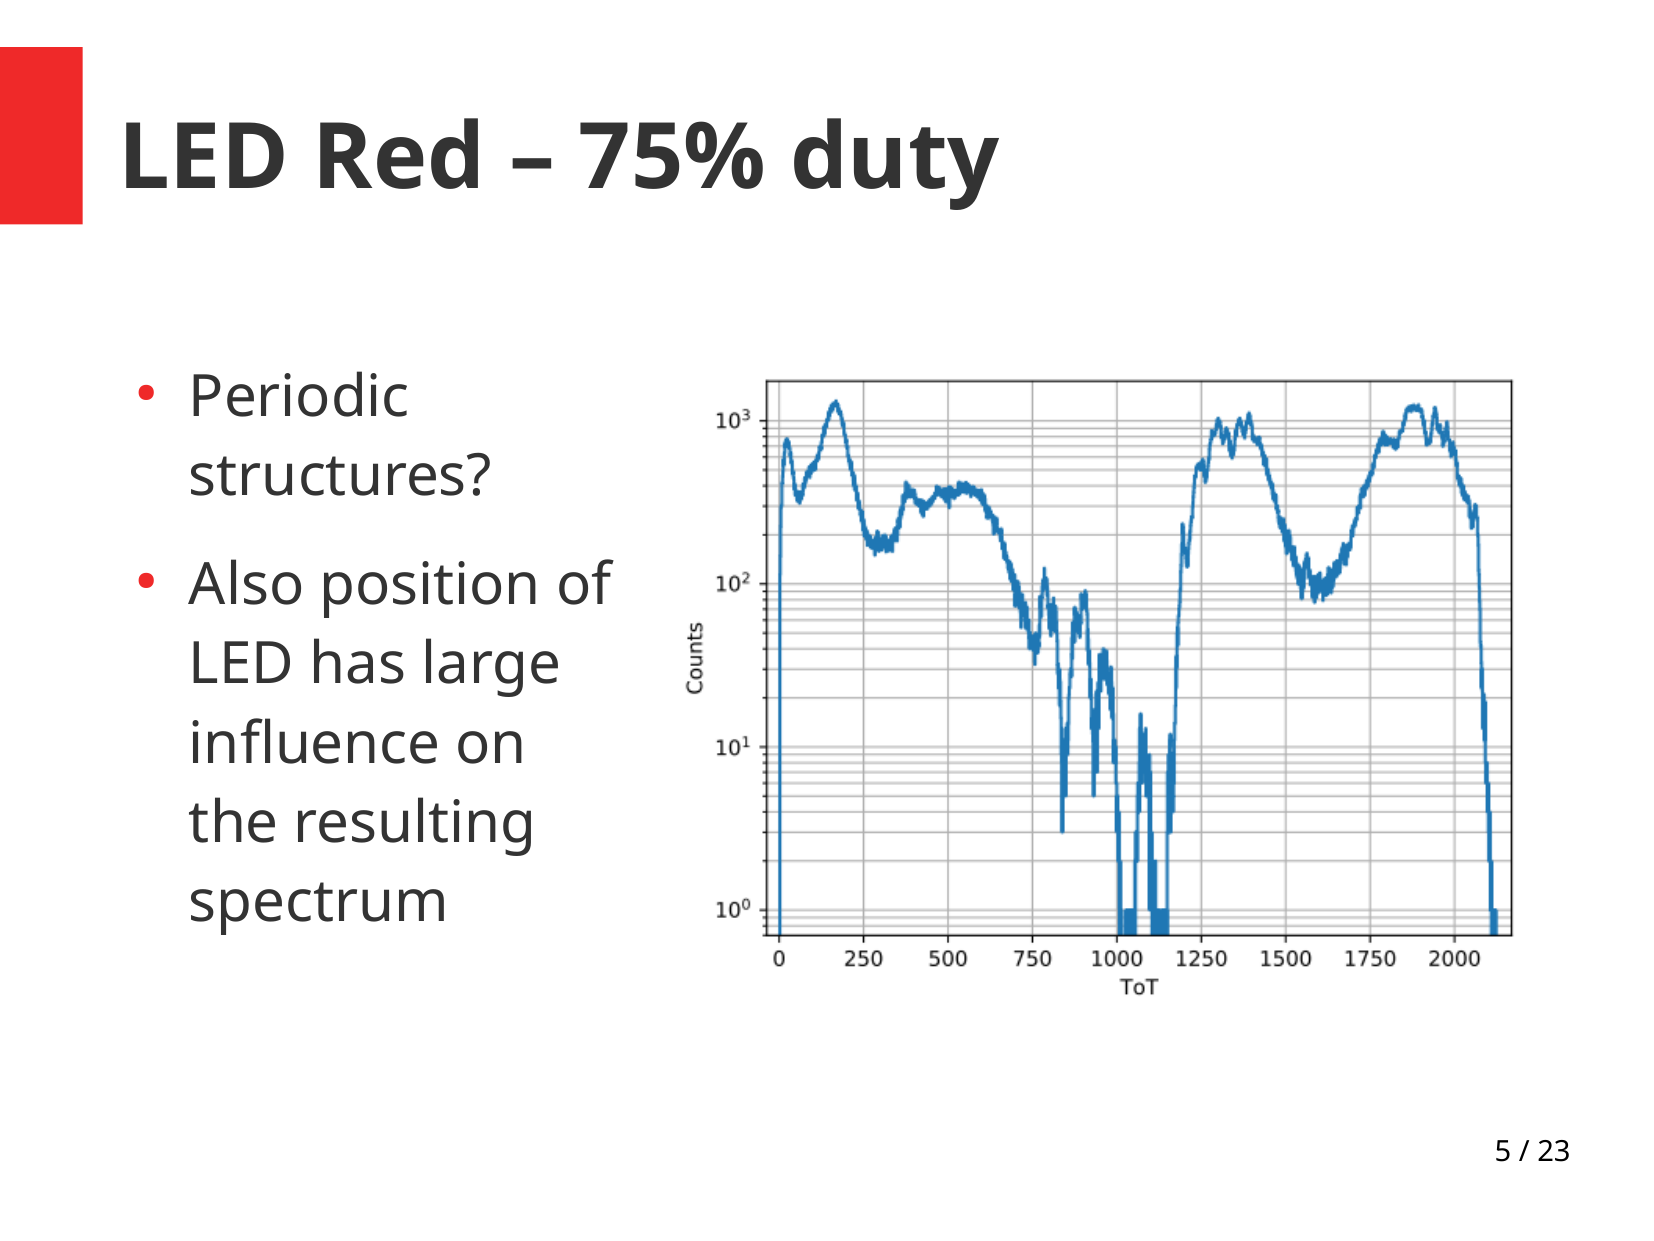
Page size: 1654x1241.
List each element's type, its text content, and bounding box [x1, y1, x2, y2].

title LED Red – 75% duty [118, 49, 1571, 257]
list Periodic structures? Also position of LED has large influence on the resulting spectrum [118, 354, 626, 1074]
picture [647, 295, 1608, 1015]
